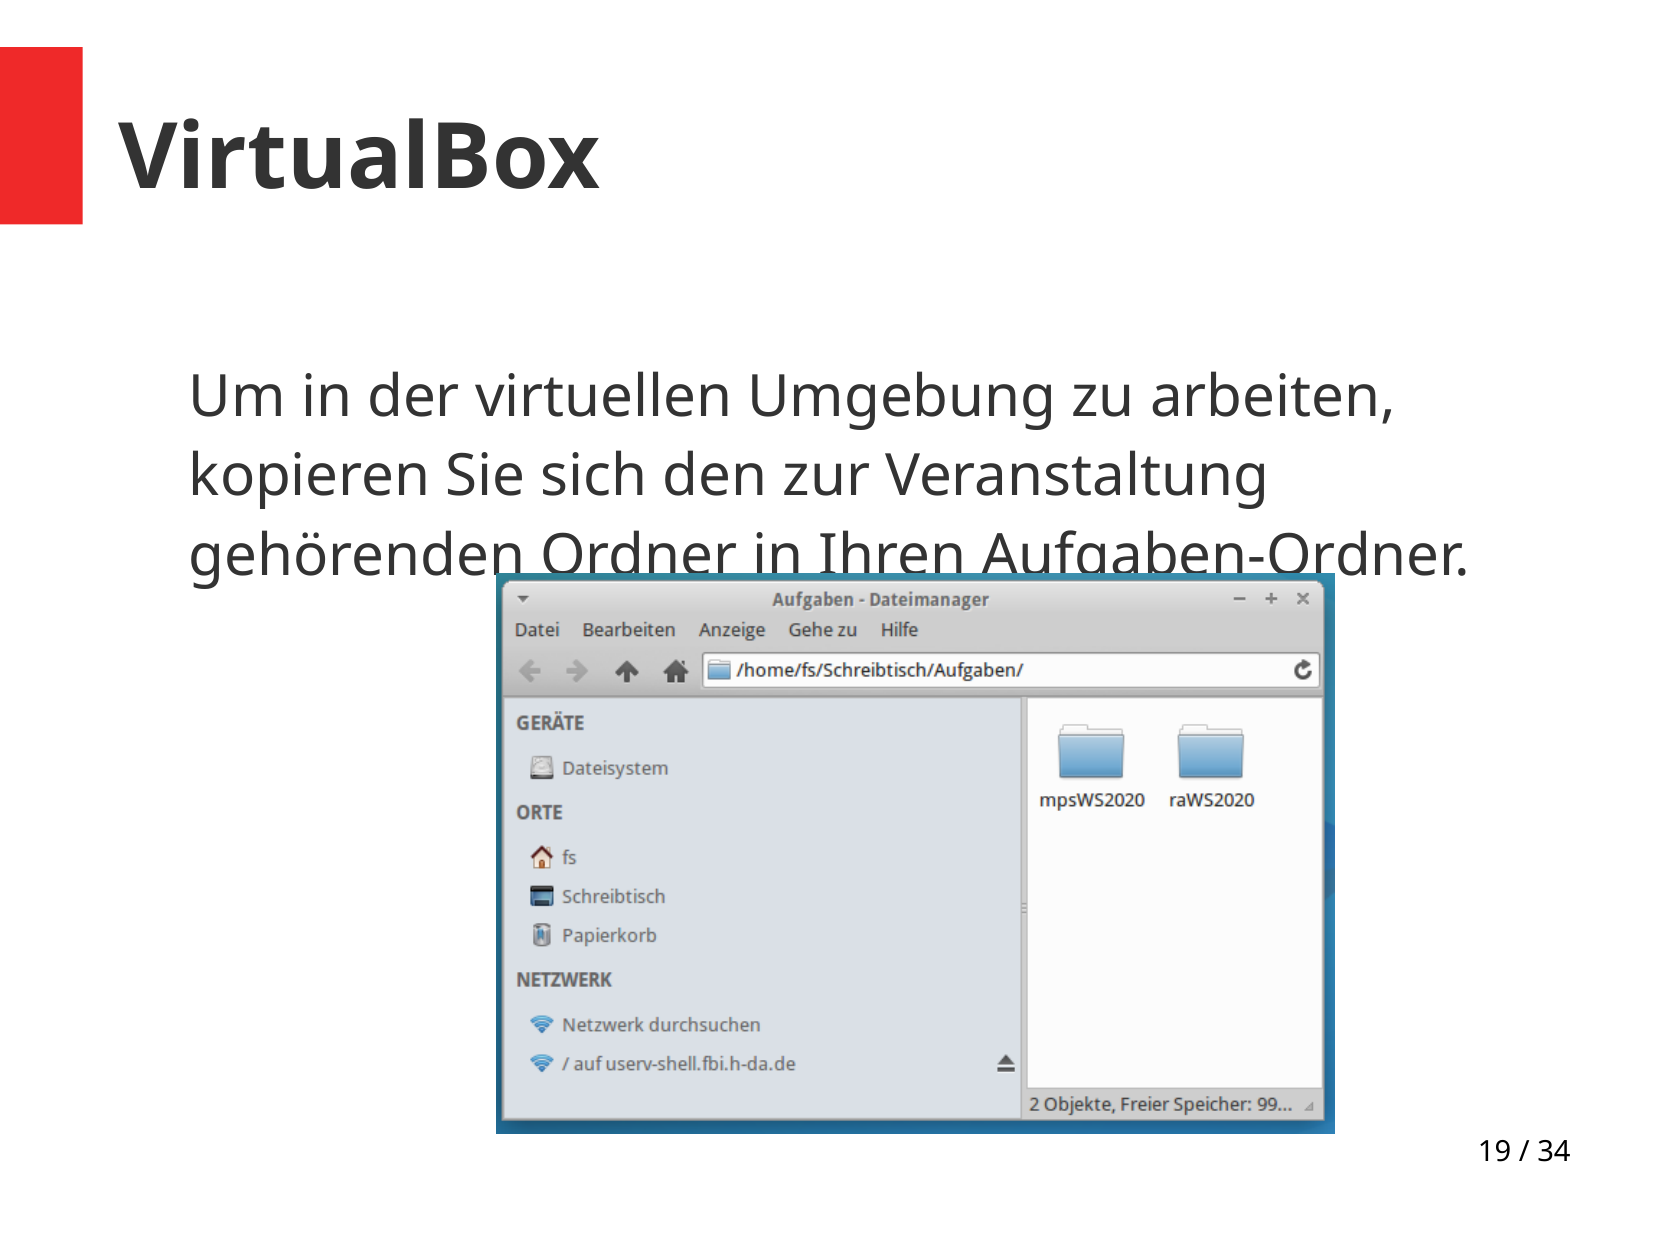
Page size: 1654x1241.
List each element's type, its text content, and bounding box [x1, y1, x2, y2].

picture [496, 573, 1335, 1134]
list Um in der virtuellen Umgebung zu arbeiten, kopieren Sie sich den zur Veranstaltung gehörenden Ordner in Ihren Aufgaben-Ordner. [118, 354, 1536, 1074]
title VirtualBox [118, 49, 1571, 257]
